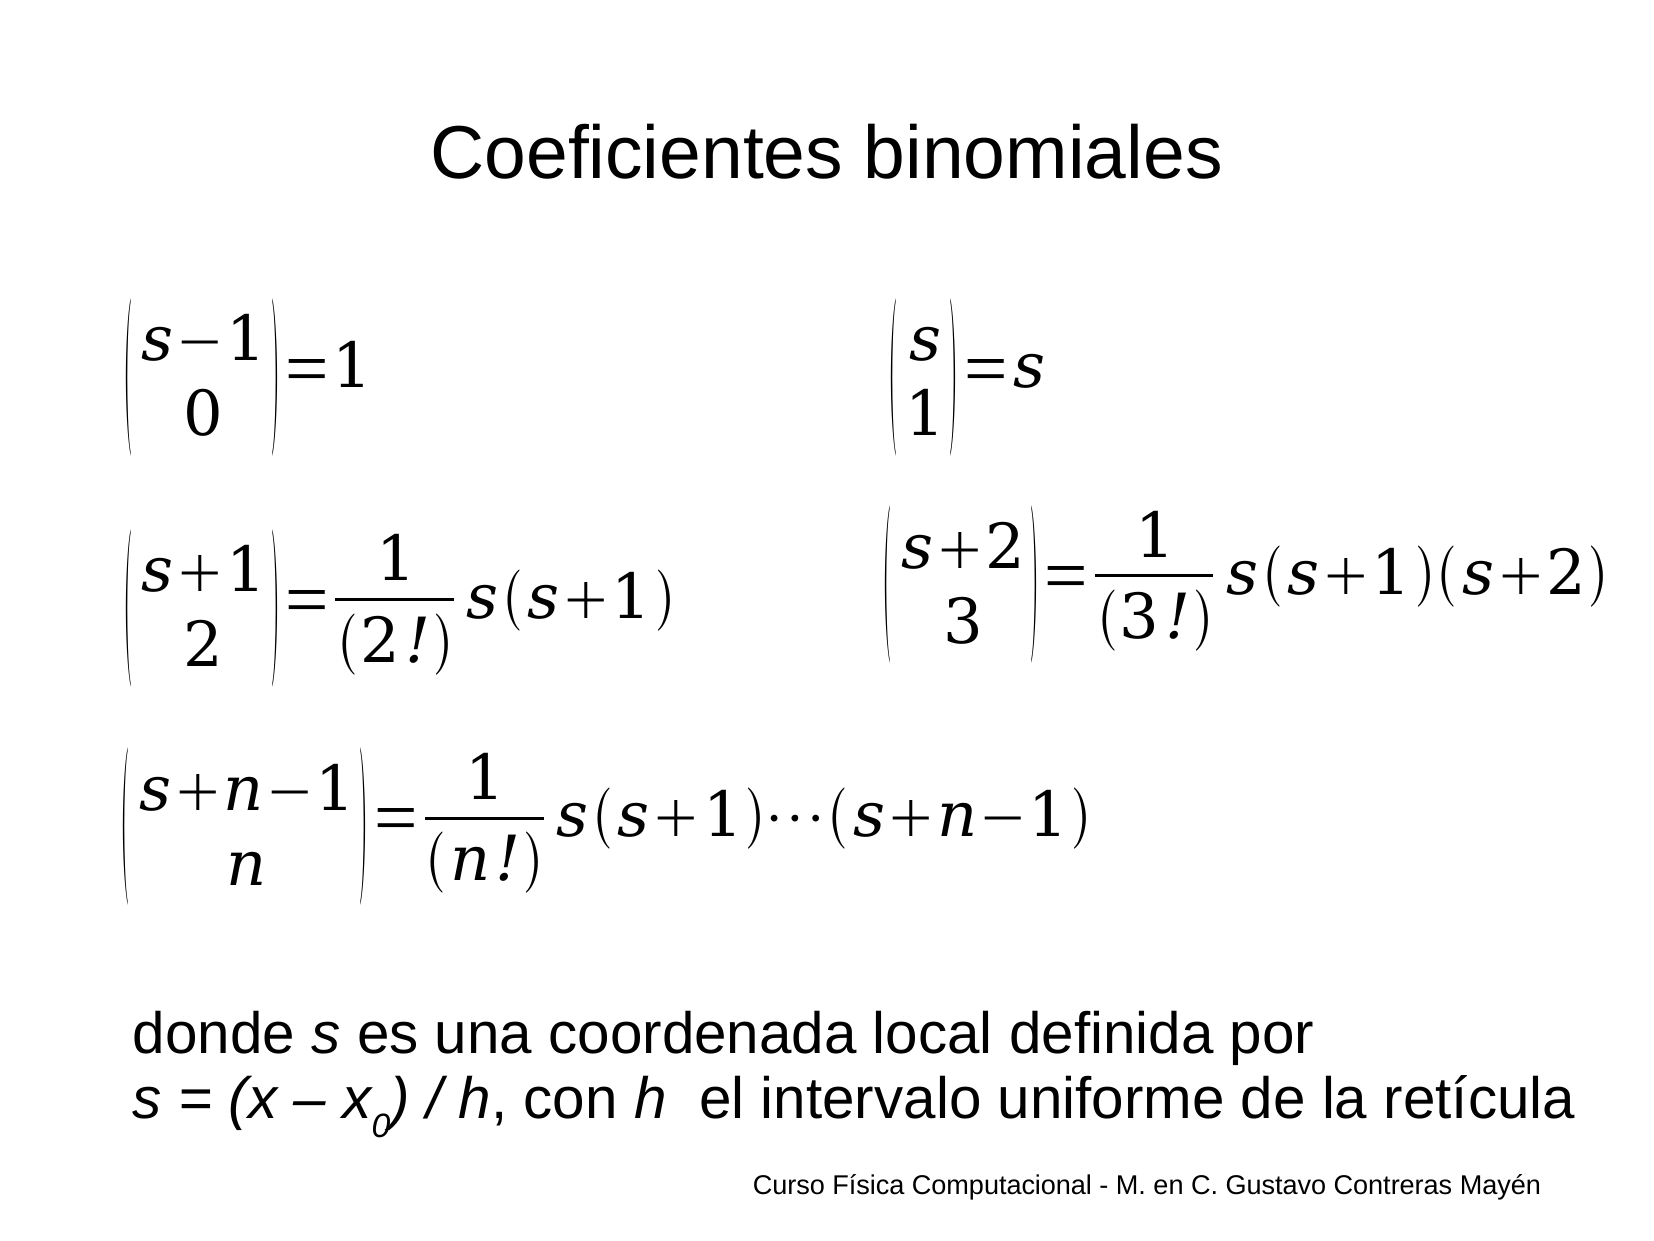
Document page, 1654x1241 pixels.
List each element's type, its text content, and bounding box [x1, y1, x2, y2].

text_box donde s es una coordenada local definida por s = (x – x0) / h, con h el intervalo uniforme de la retícula [118, 993, 1595, 1169]
chart [115, 741, 1097, 908]
chart [883, 295, 1052, 458]
title Coeficientes binomiales [82, 49, 1571, 257]
chart [118, 523, 681, 689]
chart [118, 295, 379, 458]
chart [877, 499, 1615, 666]
